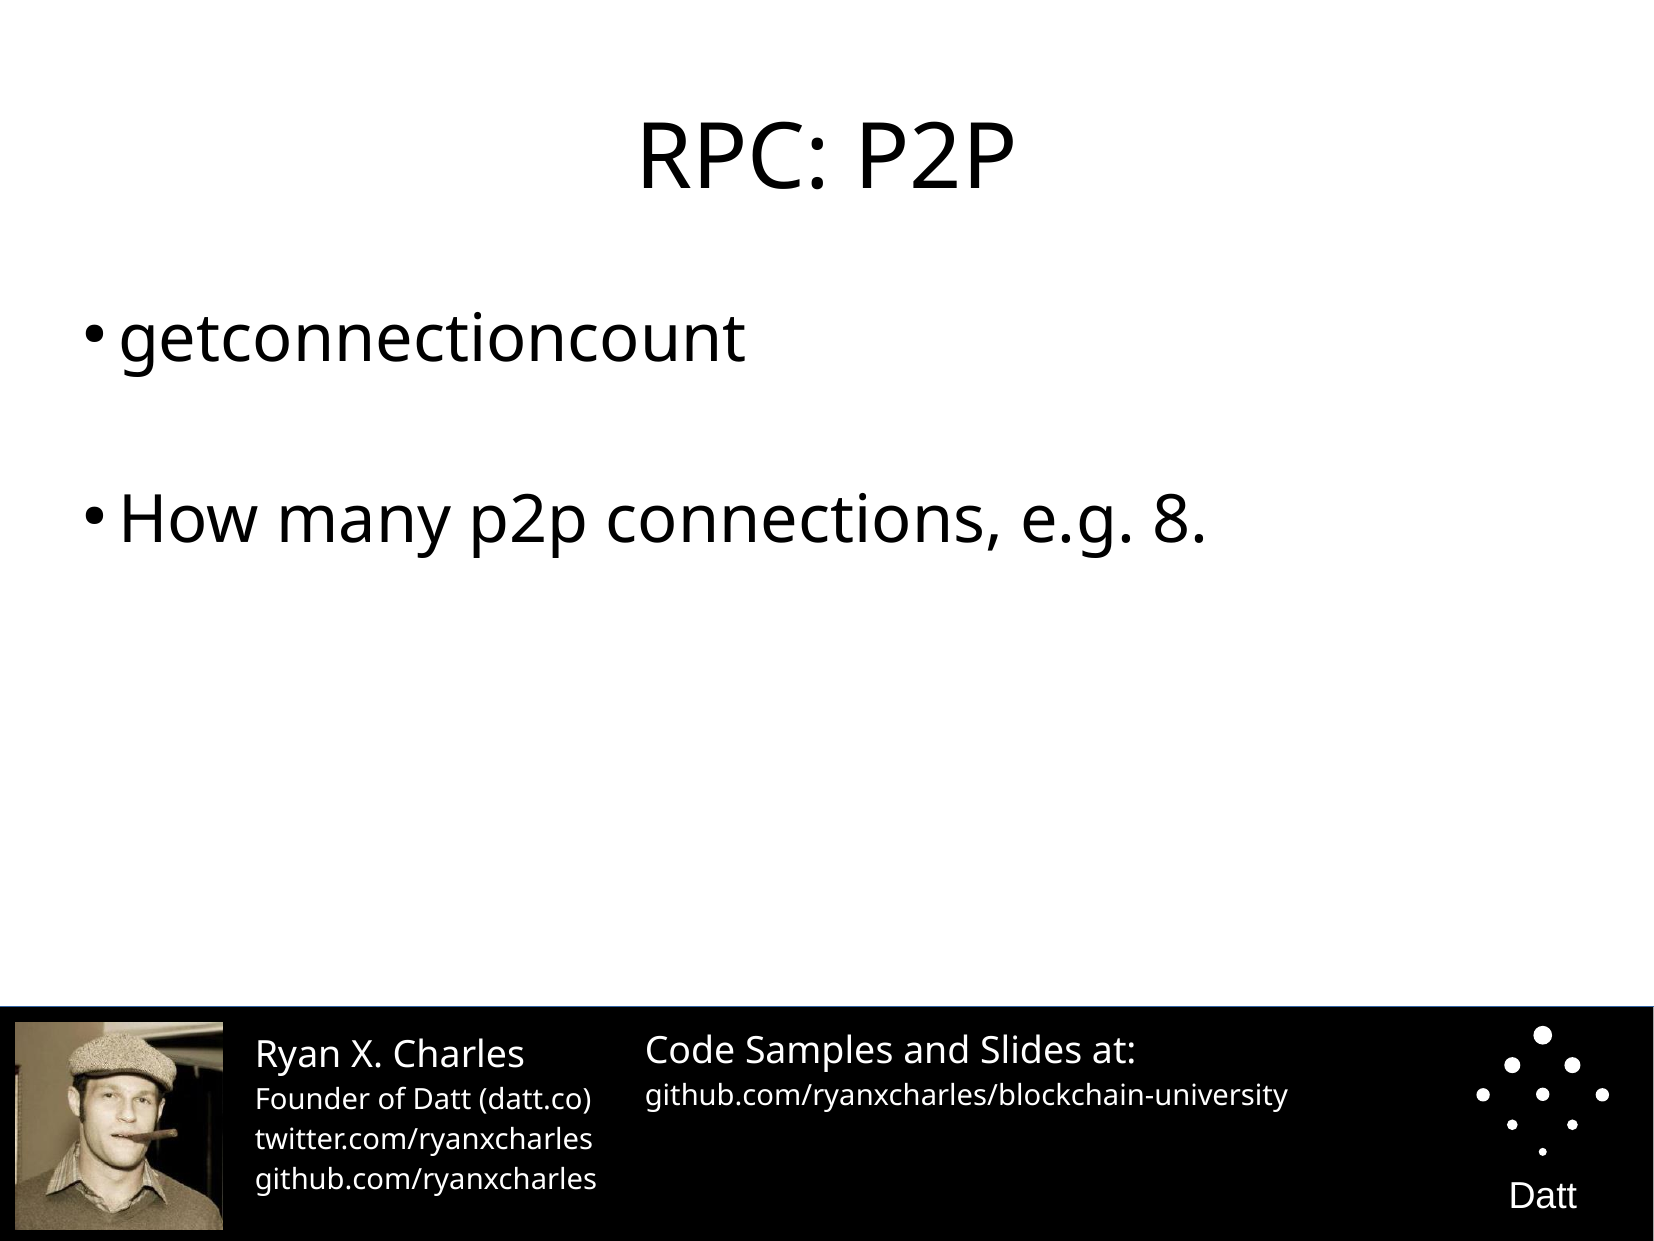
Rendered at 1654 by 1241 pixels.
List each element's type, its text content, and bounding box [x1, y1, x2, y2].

text_box Code Samples and Slides at: github.com/ryanxcharles/blockchain-university [630, 1015, 1403, 1156]
subtitle getconnectioncount How many p2p connections, e.g. 8. [82, 290, 1571, 1006]
picture [15, 1022, 223, 1231]
text_box Datt [1452, 1167, 1633, 1241]
title RPC: P2P [82, 49, 1571, 257]
text_box [0, 1006, 1654, 1241]
text_box Ryan X. Charles Founder of Datt (datt.co) twitter.com/ryanxcharles github.com/ryanxcharles [240, 1020, 976, 1241]
picture [1475, 1023, 1611, 1159]
